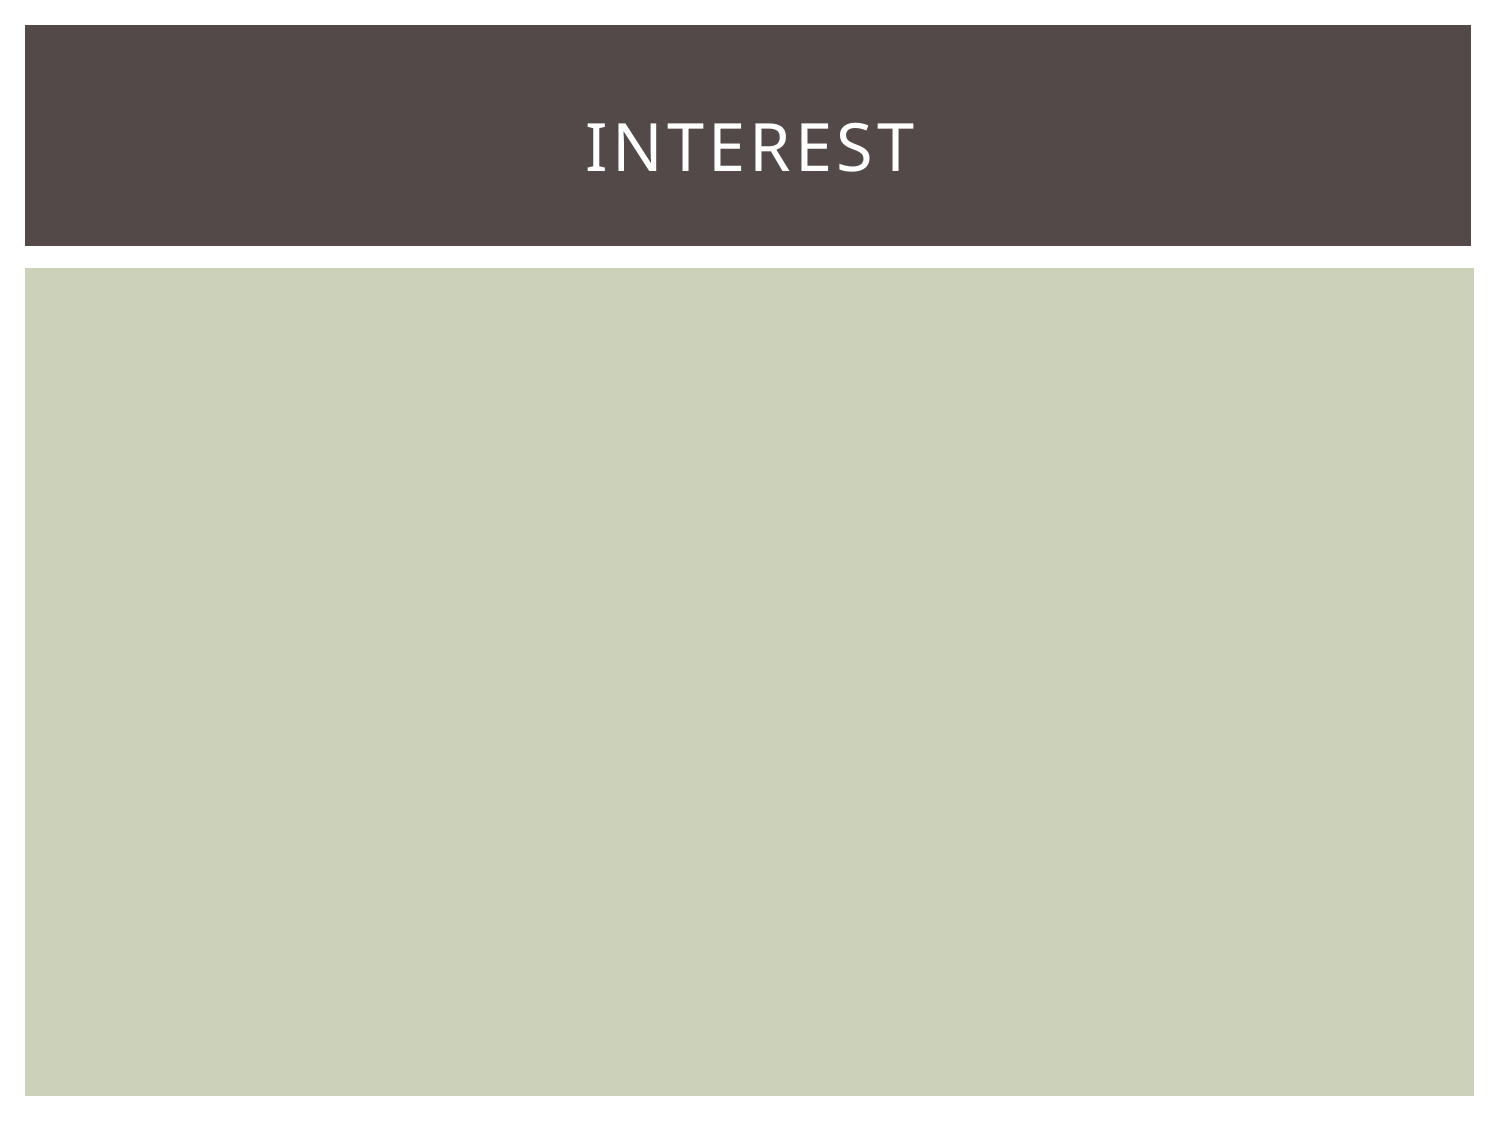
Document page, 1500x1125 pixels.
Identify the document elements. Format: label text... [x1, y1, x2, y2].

title Interest [62, 58, 1438, 232]
